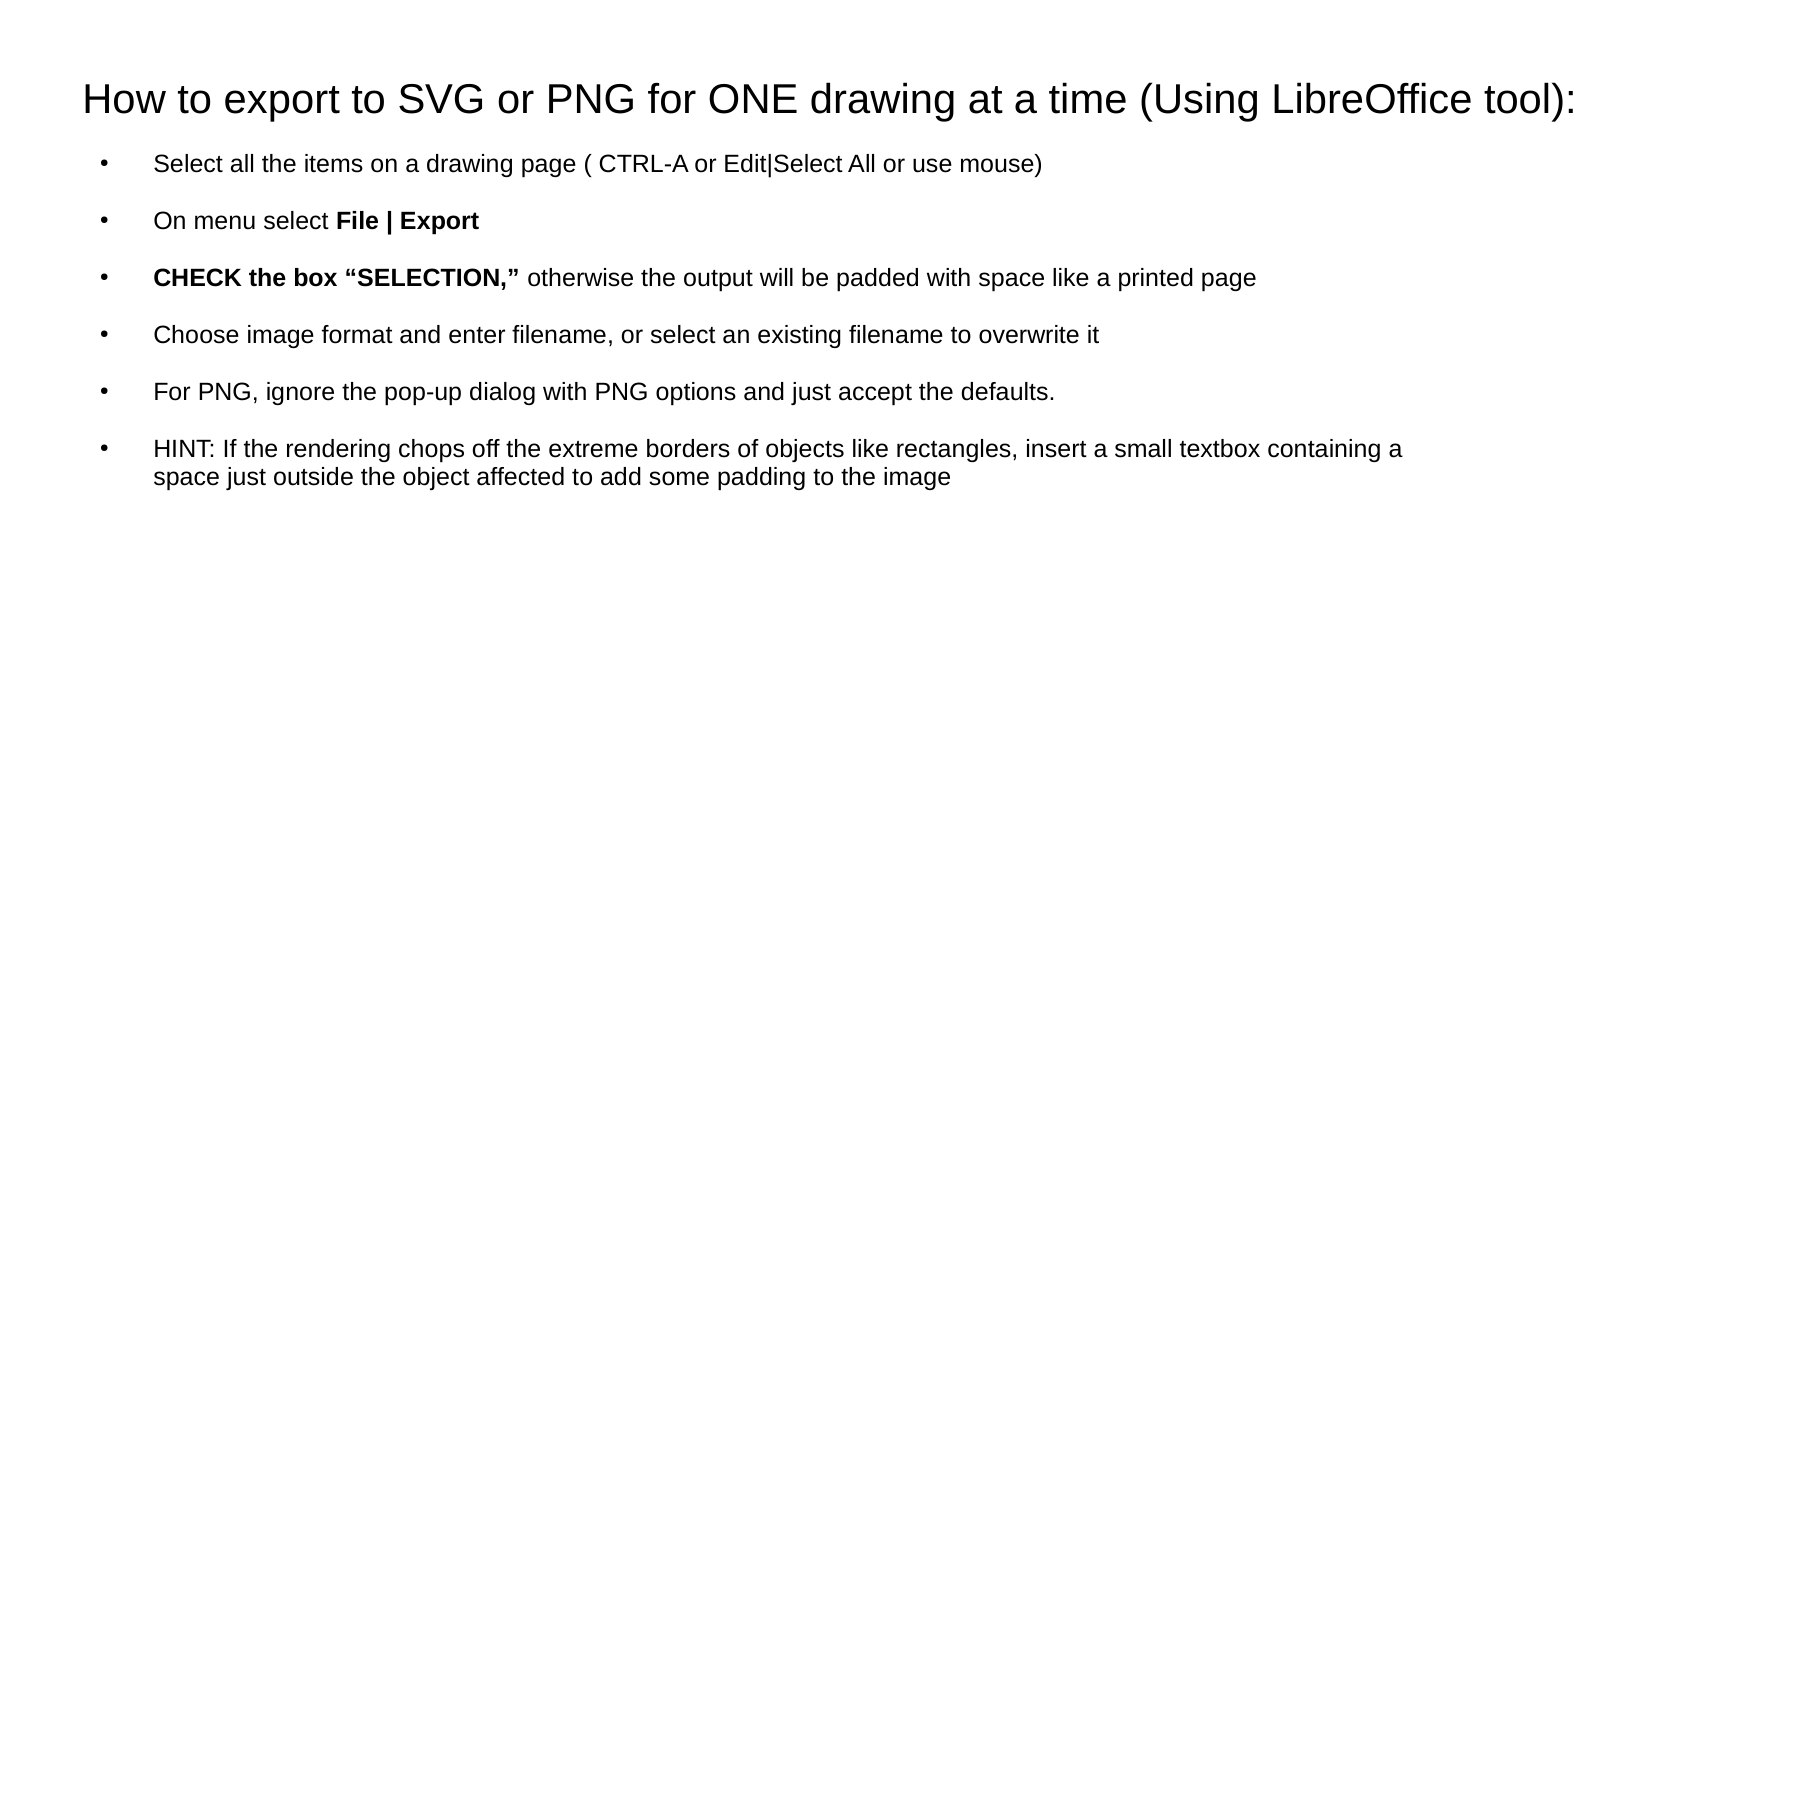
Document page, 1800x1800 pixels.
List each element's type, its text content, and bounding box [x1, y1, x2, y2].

title How to export to SVG or PNG for ONE drawing at a time (Using LibreOffice tool): [82, 49, 1711, 150]
list Select all the items on a drawing page ( CTRL-A or Edit|Select All or use mouse) On menu select File | Export CHECK the box “SELECTION,” otherwise the output will be padded with space like a printed page Choose image format and enter filename, or select an existing filename to overwrite it For PNG, ignore the pop-up dialog with PNG options and just accept the defaults. HINT: If the rendering chops off the extreme borders of objects like rectangles, insert a small textbox containing a space just outside the object affected to add some padding to the image [82, 149, 1441, 1010]
